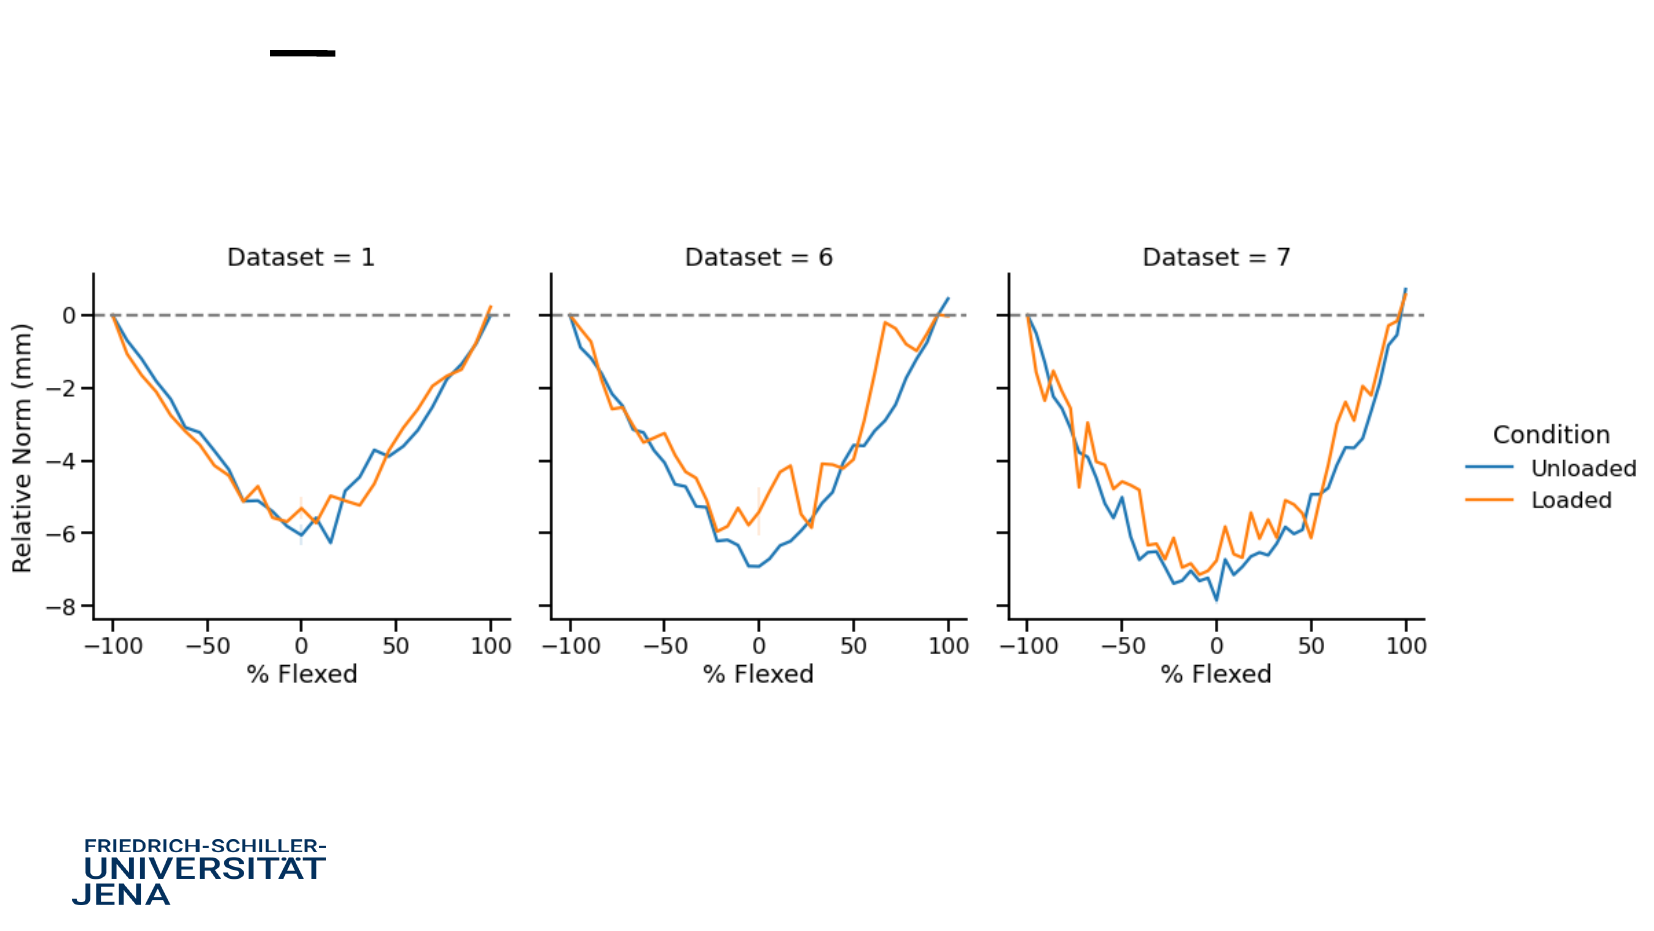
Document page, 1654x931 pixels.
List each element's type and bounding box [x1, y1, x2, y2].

picture [3, 235, 1654, 700]
picture [72, 839, 326, 905]
